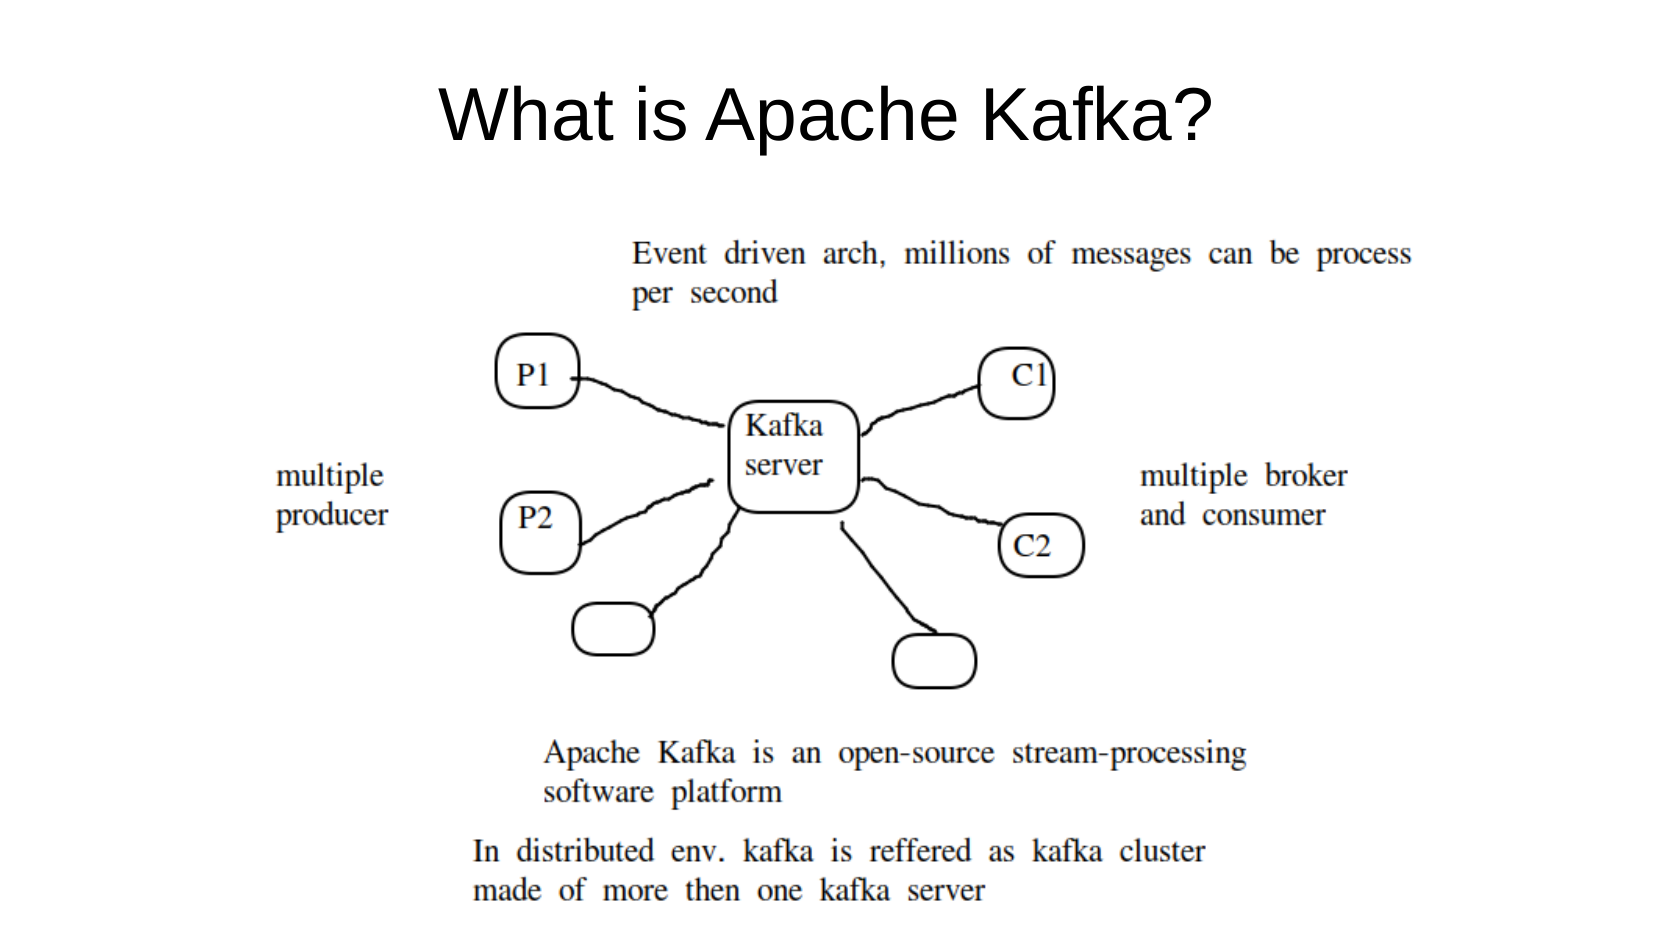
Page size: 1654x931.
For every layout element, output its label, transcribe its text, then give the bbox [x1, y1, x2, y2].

picture [248, 217, 1448, 929]
title What is Apache Kafka? [82, 37, 1571, 193]
